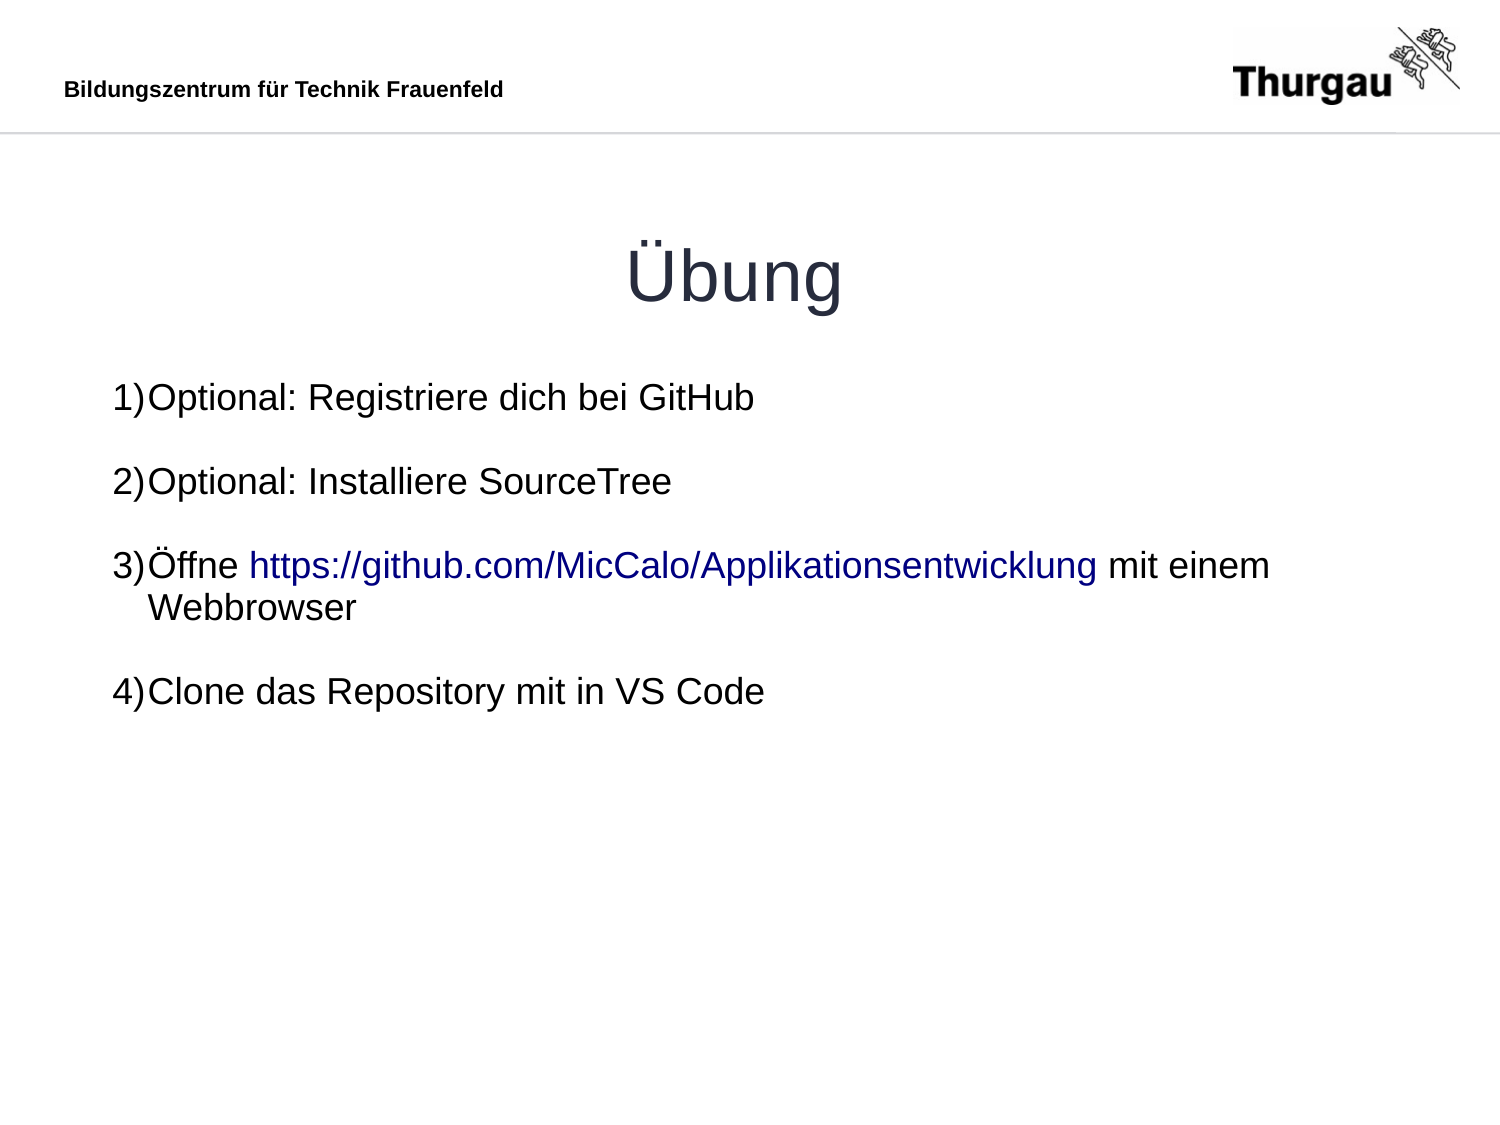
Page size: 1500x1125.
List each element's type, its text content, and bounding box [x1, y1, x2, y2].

picture [1233, 27, 1460, 105]
text_box Bildungszentrum für Technik Frauenfeld [48, 65, 667, 115]
text_box Optional: Registriere dich bei GitHub Optional: Installiere SourceTree Öffne https://github.com/MicCalo/Applikationsentwicklung mit einem Webbrowser Clone das Repository mit in VS Code [97, 369, 1447, 973]
text_box Übung [56, 239, 1435, 323]
